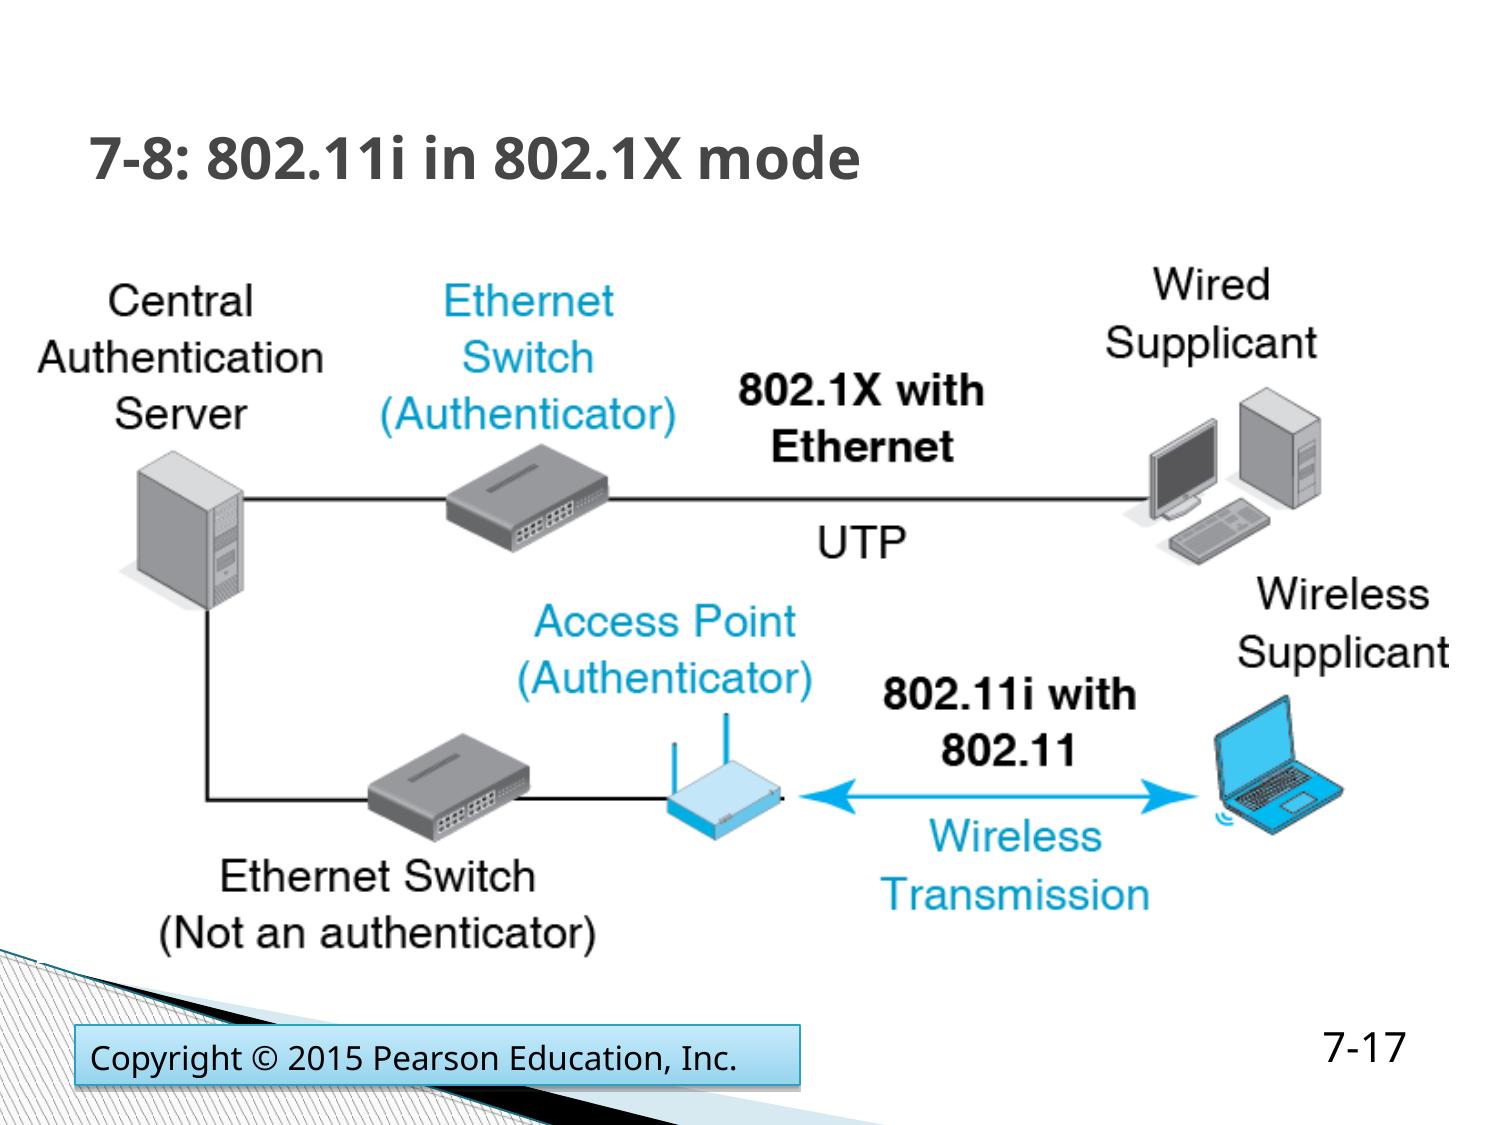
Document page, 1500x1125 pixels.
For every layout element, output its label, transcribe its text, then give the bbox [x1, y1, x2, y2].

title 7-8: 802.11i in 802.1X mode [75, 62, 1425, 250]
footer Copyright © 2015 Pearson Education, Inc. [75, 1025, 800, 1085]
picture [0, 262, 1449, 1125]
slide_number 7-<number> [1250, 1025, 1423, 1085]
